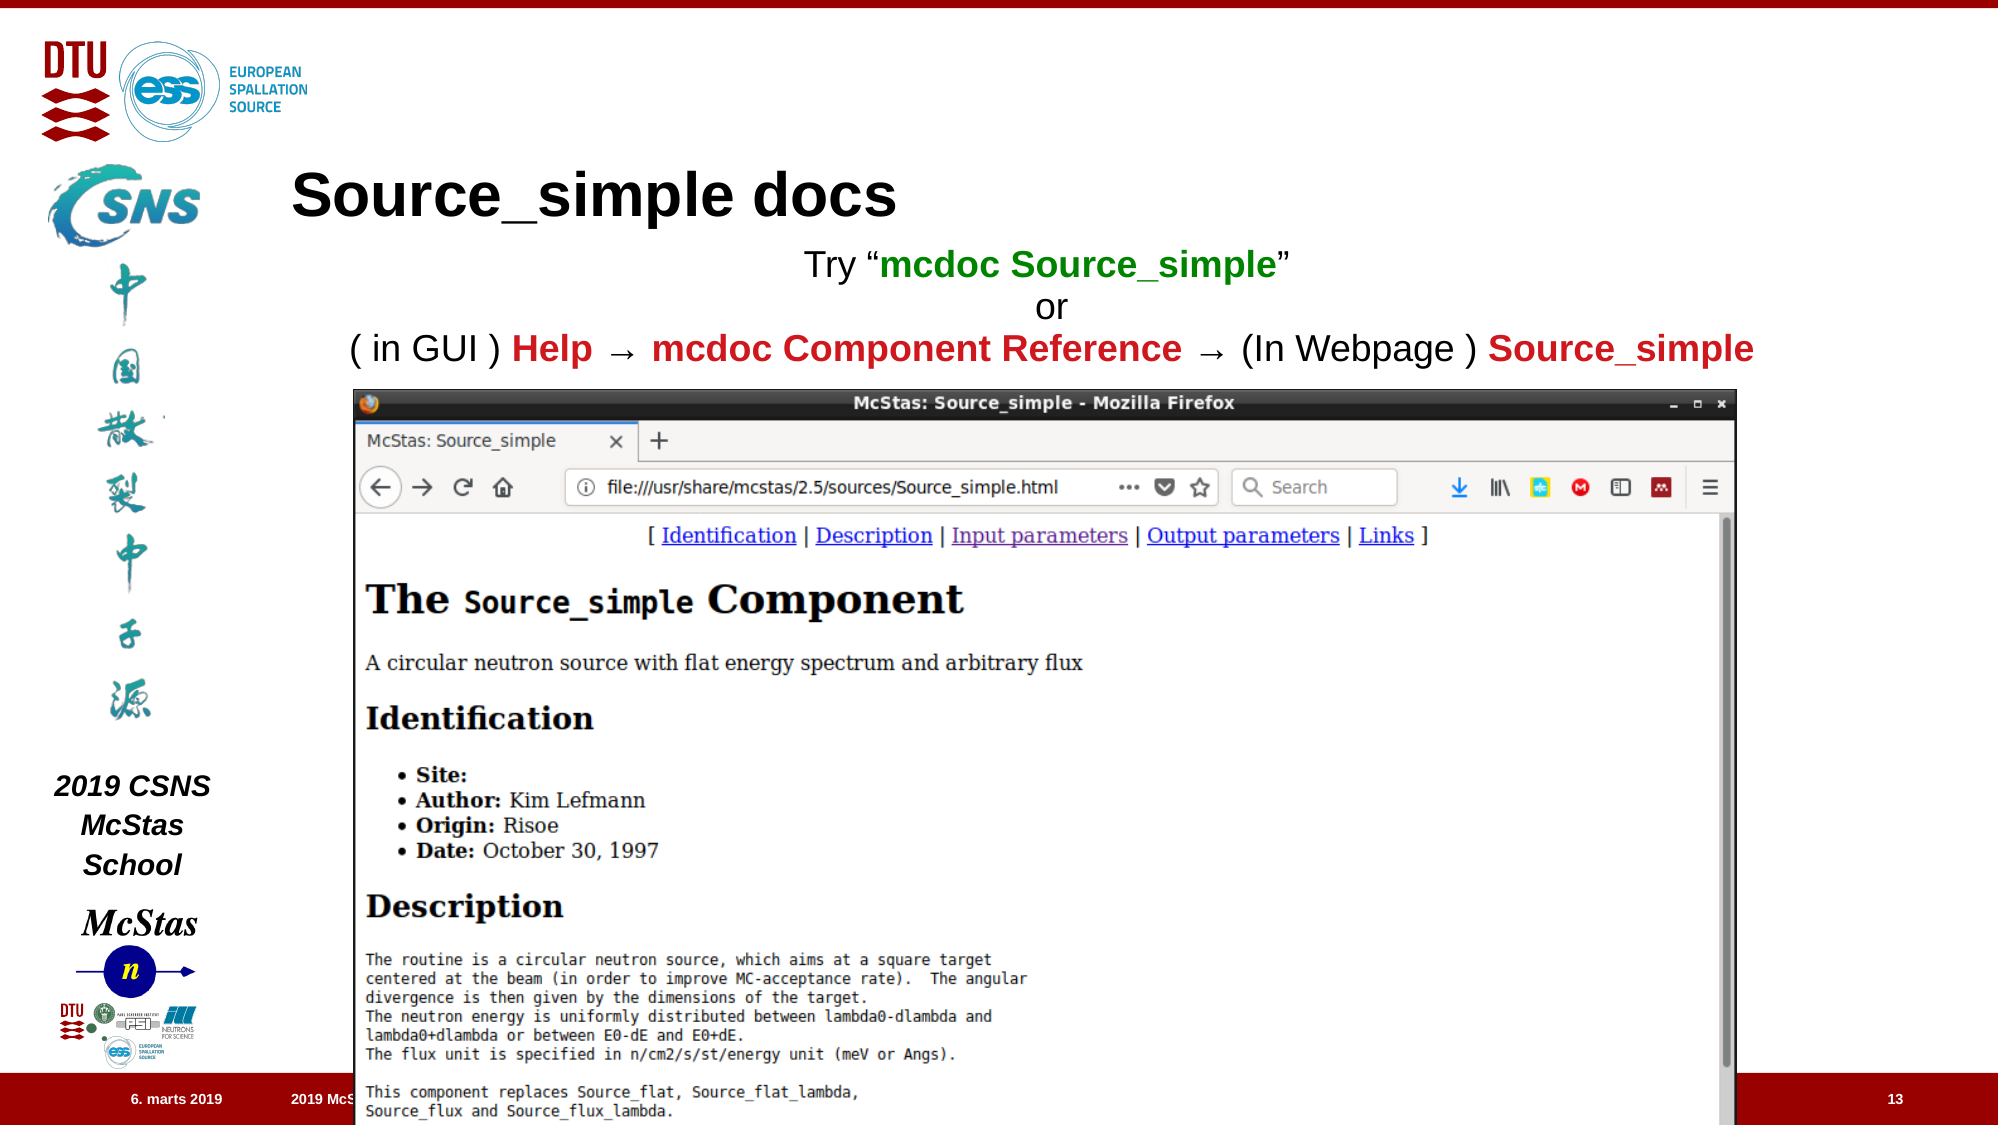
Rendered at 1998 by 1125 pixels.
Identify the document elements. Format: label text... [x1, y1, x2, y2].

title Source_simple docs [291, 69, 1819, 230]
picture [116, 1013, 160, 1030]
picture [48, 162, 209, 744]
text_box Try “mcdoc Source_simple” or ( in GUI ) Help → mcdoc Component Reference → (In Webpage ) Source_simple [236, 236, 1878, 378]
picture [353, 389, 1737, 1125]
slide_number <number> [1887, 1088, 1909, 1110]
picture [86, 1003, 197, 1069]
picture [59, 908, 213, 999]
picture [119, 41, 307, 142]
